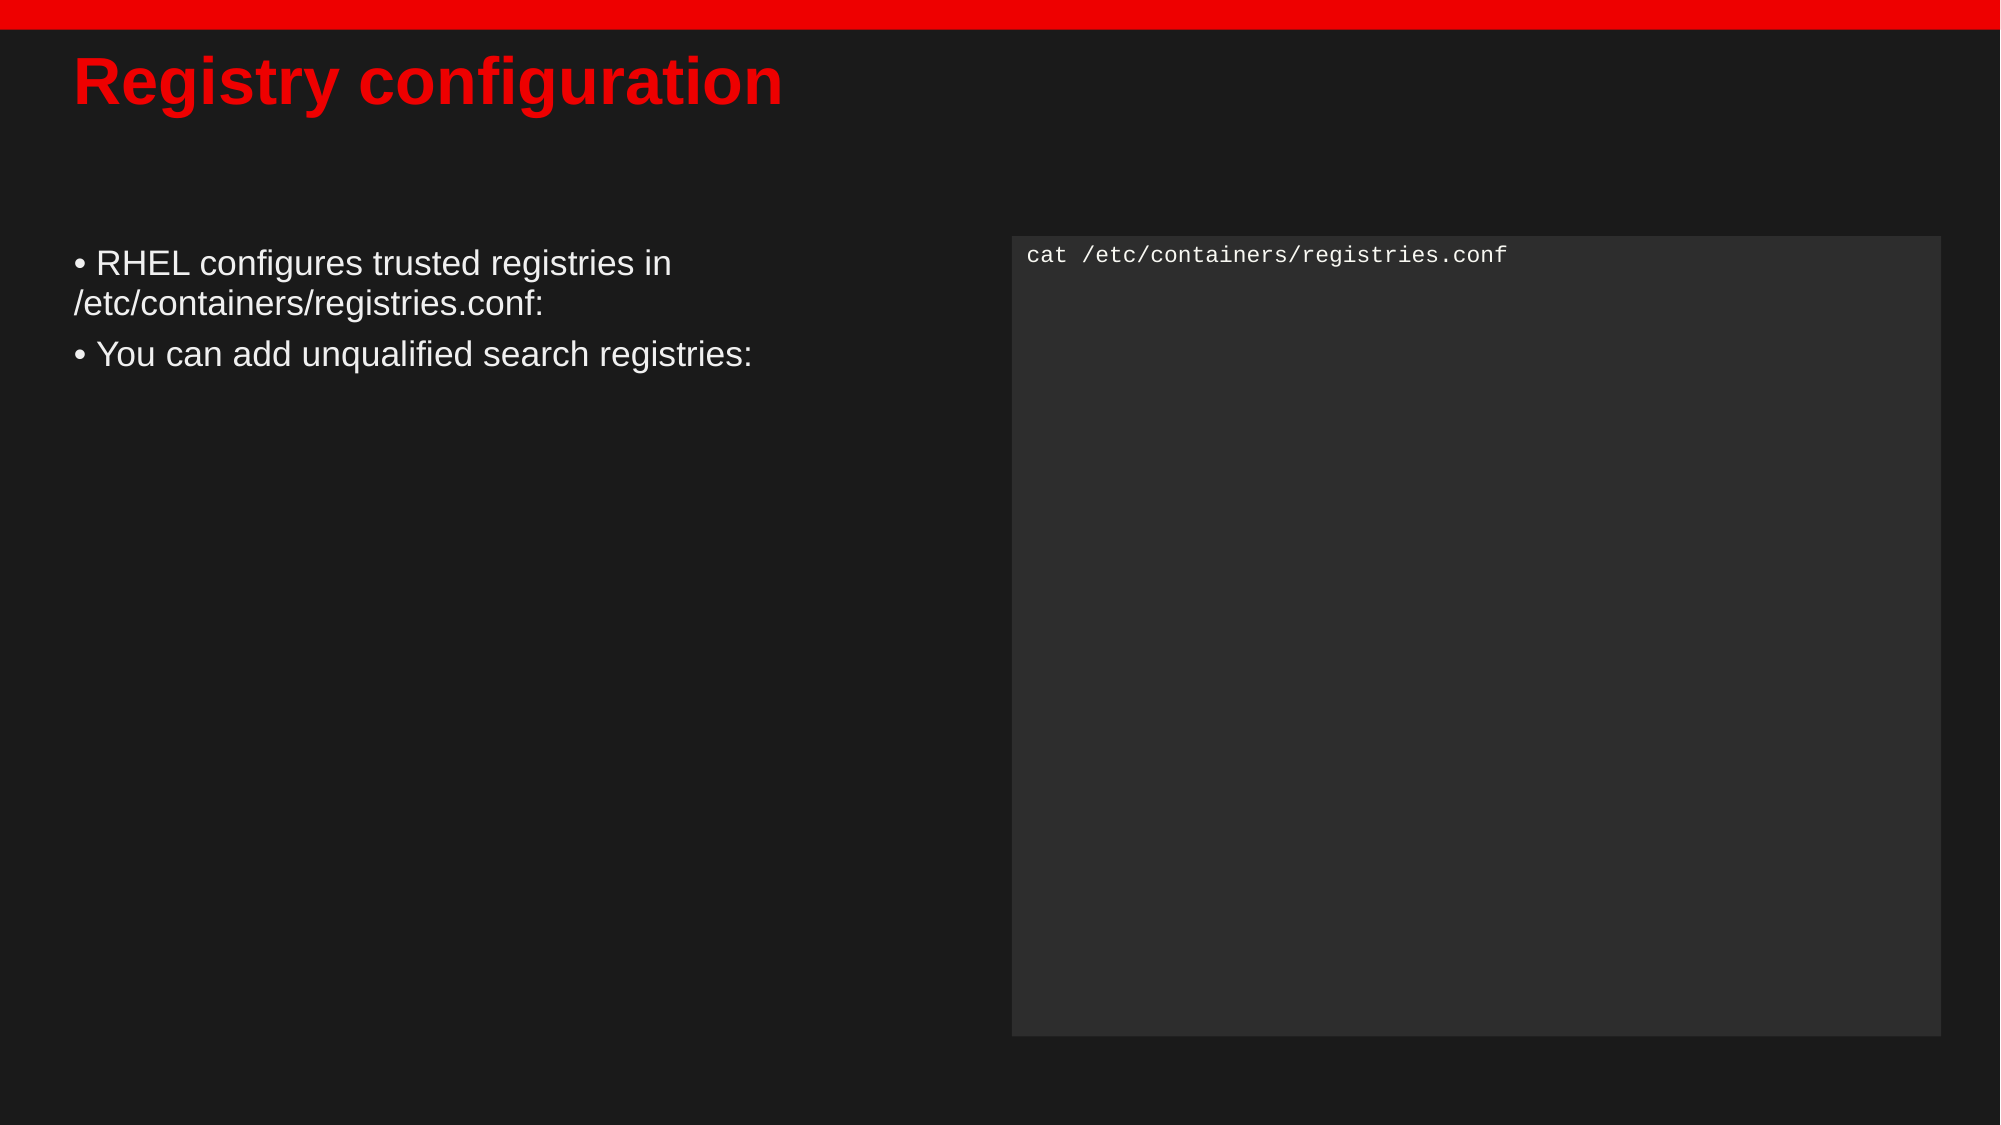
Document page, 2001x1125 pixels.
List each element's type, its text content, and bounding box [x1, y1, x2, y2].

text_box Registry configuration [59, 36, 1942, 208]
text_box cat /etc/containers/registries.conf [1011, 236, 1942, 1037]
text_box • RHEL configures trusted registries in /etc/containers/registries.conf: • You can add unqualified search registries: [59, 236, 989, 1037]
text_box [0, 0, 2001, 30]
